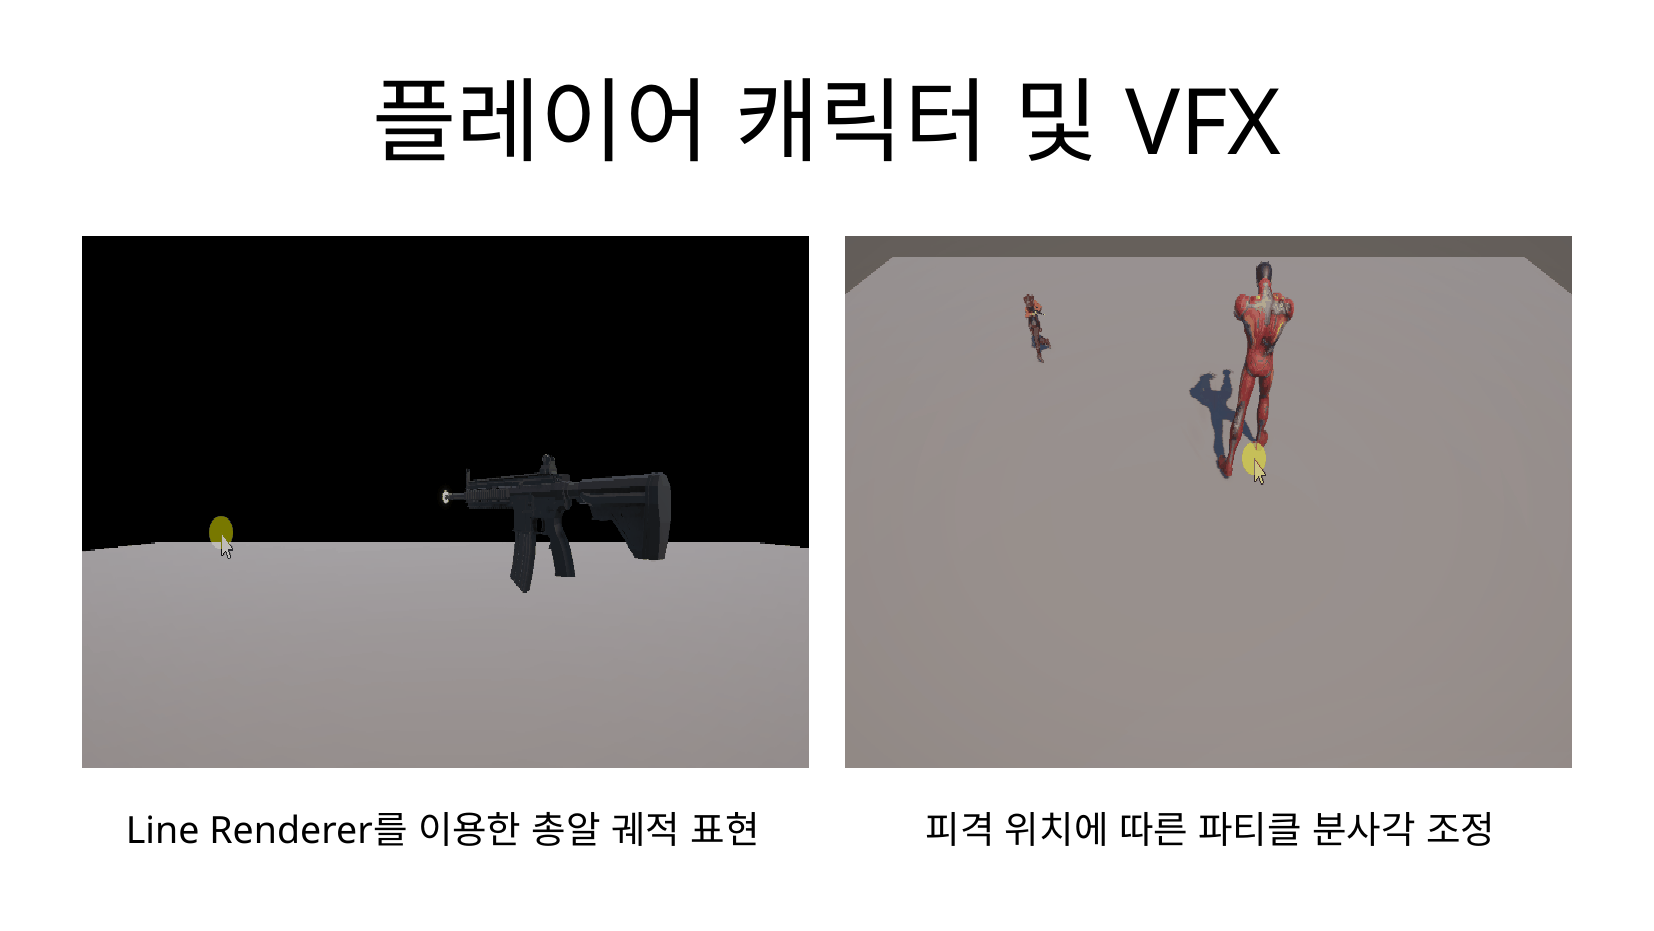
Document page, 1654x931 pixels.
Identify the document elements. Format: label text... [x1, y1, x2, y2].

text_box Line Renderer를 이용한 총알 궤적 표현 [88, 797, 798, 857]
title 플레이어 캐릭터 및 VFX [82, 37, 1571, 193]
picture [845, 236, 1572, 768]
text_box 피격 위치에 따른 파티클 분사각 조정 [856, 797, 1565, 857]
picture [82, 236, 809, 768]
